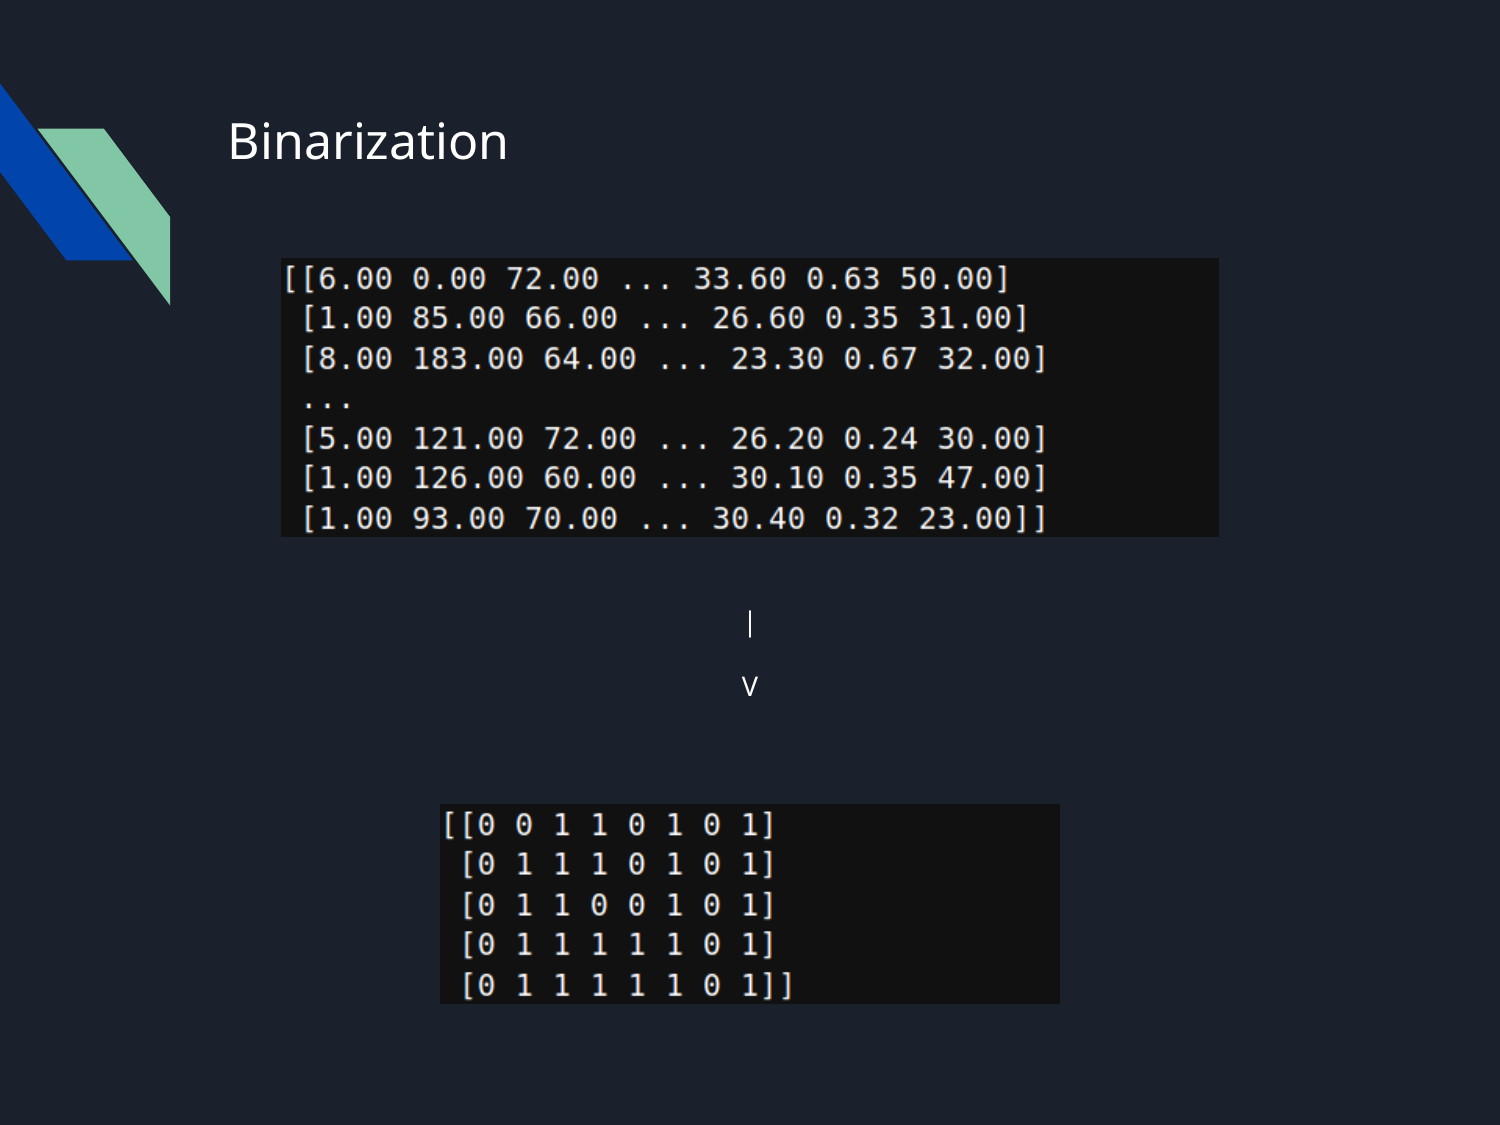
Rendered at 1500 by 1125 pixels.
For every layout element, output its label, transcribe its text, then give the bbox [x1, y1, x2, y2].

picture [440, 804, 1060, 1004]
list | V [712, 588, 788, 719]
picture [281, 258, 1219, 537]
title Binarization [212, 86, 1368, 236]
